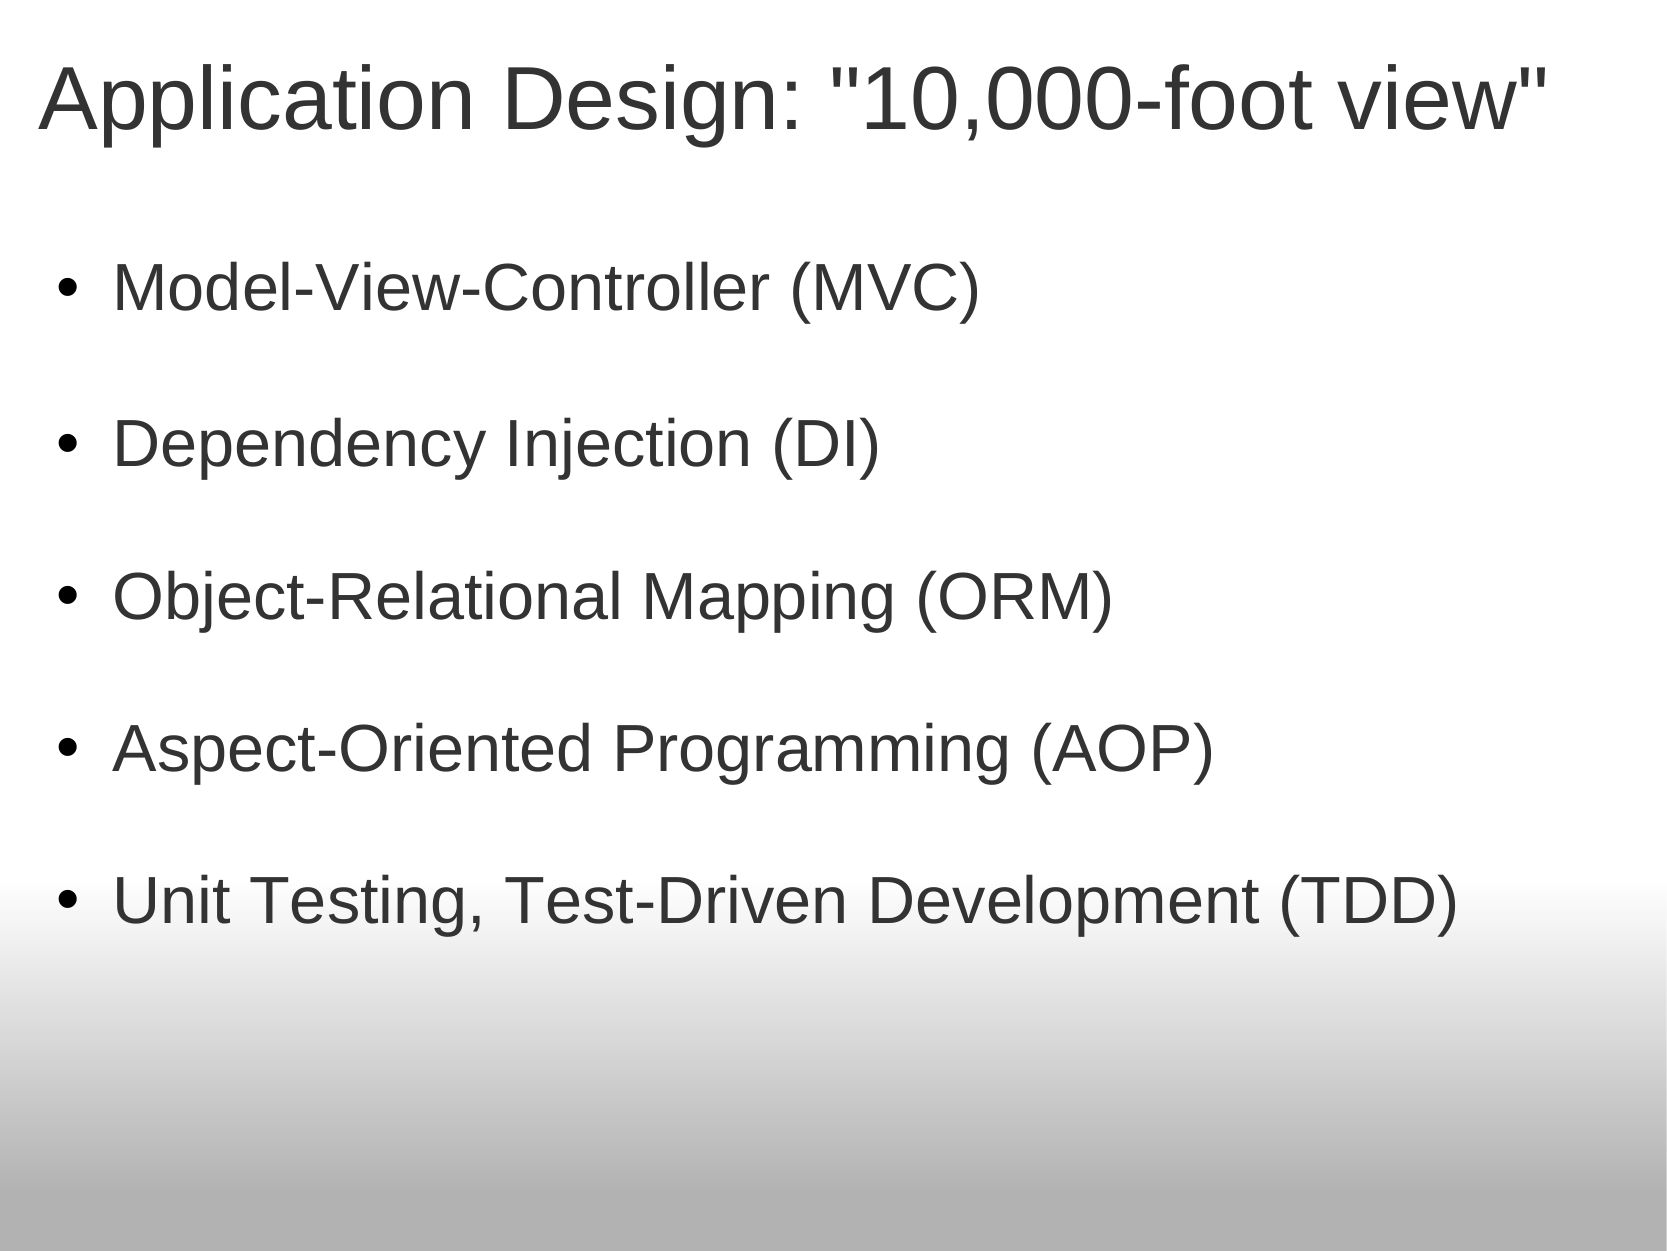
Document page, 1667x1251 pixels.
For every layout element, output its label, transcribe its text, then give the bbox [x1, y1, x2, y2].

picture [0, 0, 1667, 1251]
title Application Design: "10,000-foot view" [38, 47, 1624, 198]
list Model-View-Controller (MVC) Dependency Injection (DI) Object-Relational Mapping (ORM) Aspect-Oriented Programming (AOP) Unit Testing, Test-Driven Development (TDD) [37, 249, 1624, 1197]
